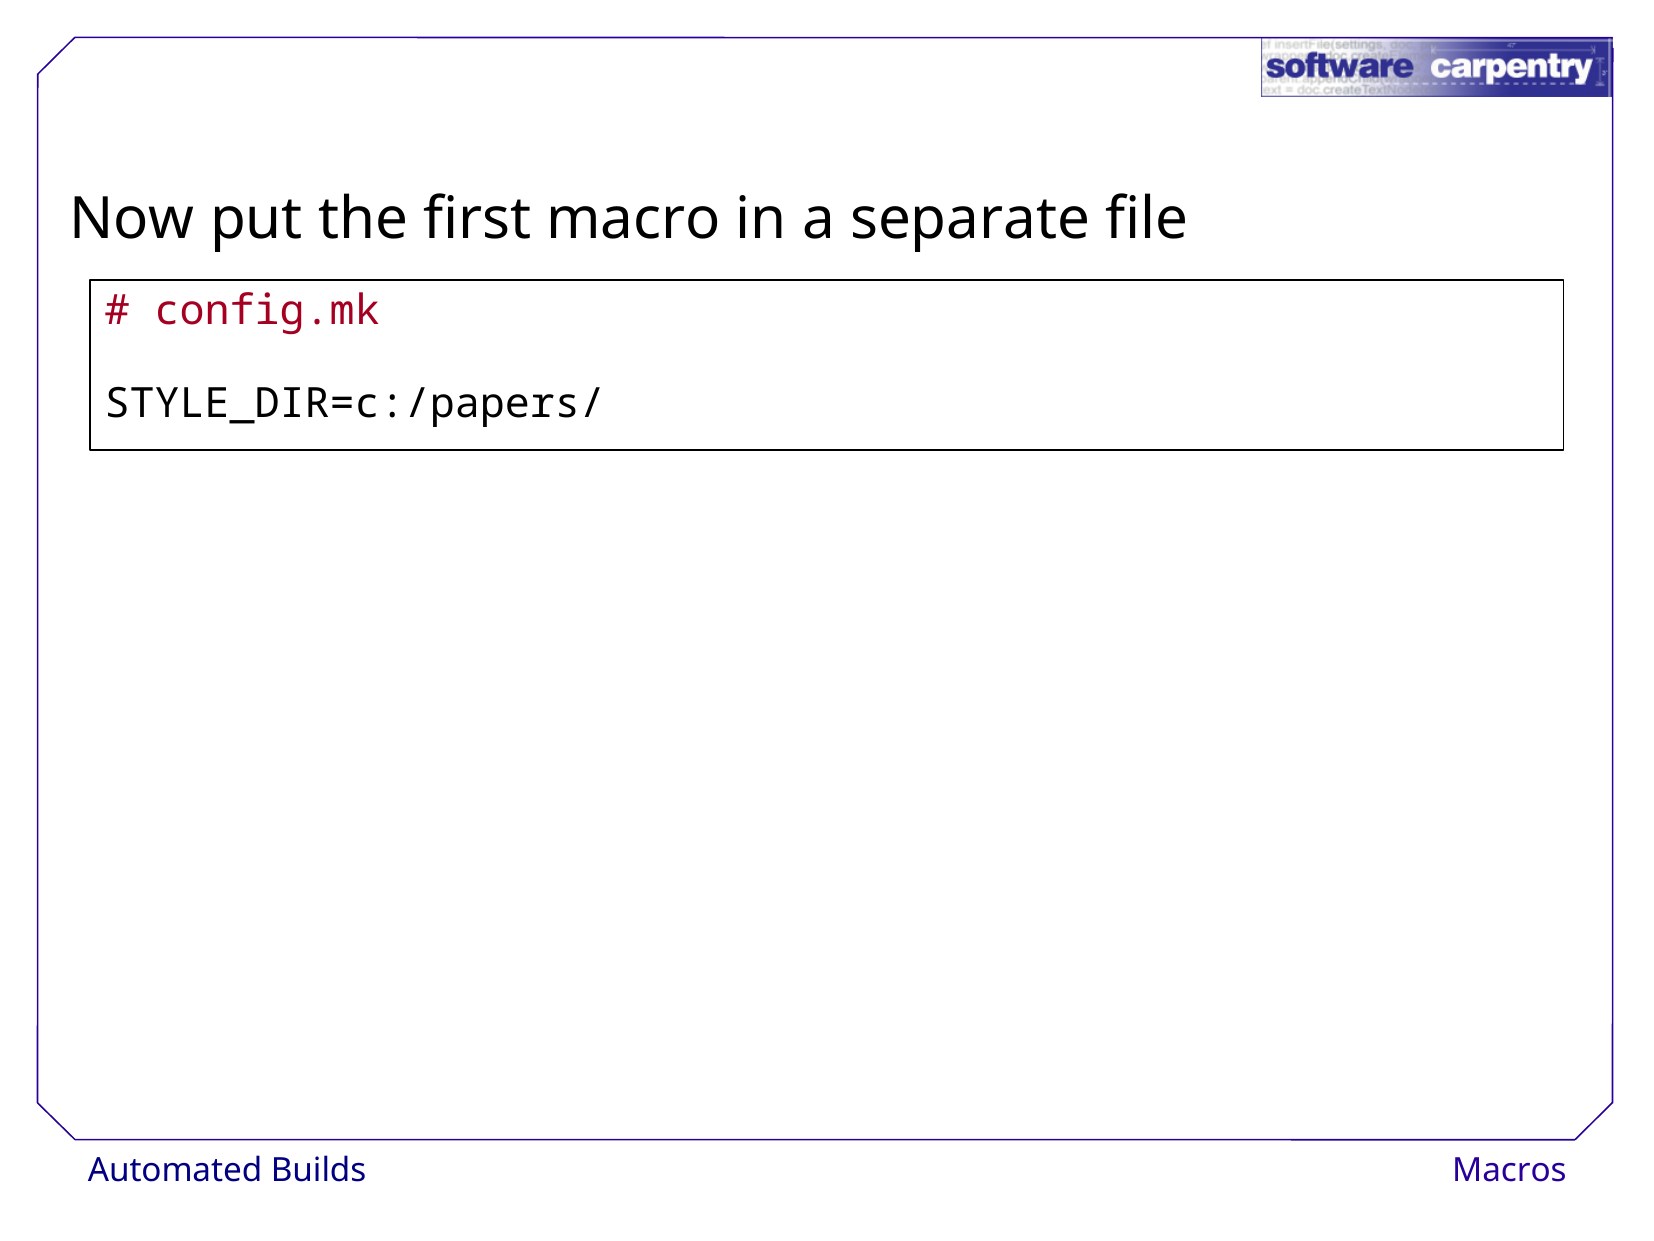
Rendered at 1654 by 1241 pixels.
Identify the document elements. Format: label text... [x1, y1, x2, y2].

text_box Now put the first macro in a separate file [54, 138, 1354, 259]
text_box # config.mk STYLE_DIR=c:/papers/ [89, 279, 1564, 451]
picture [1261, 39, 1613, 97]
